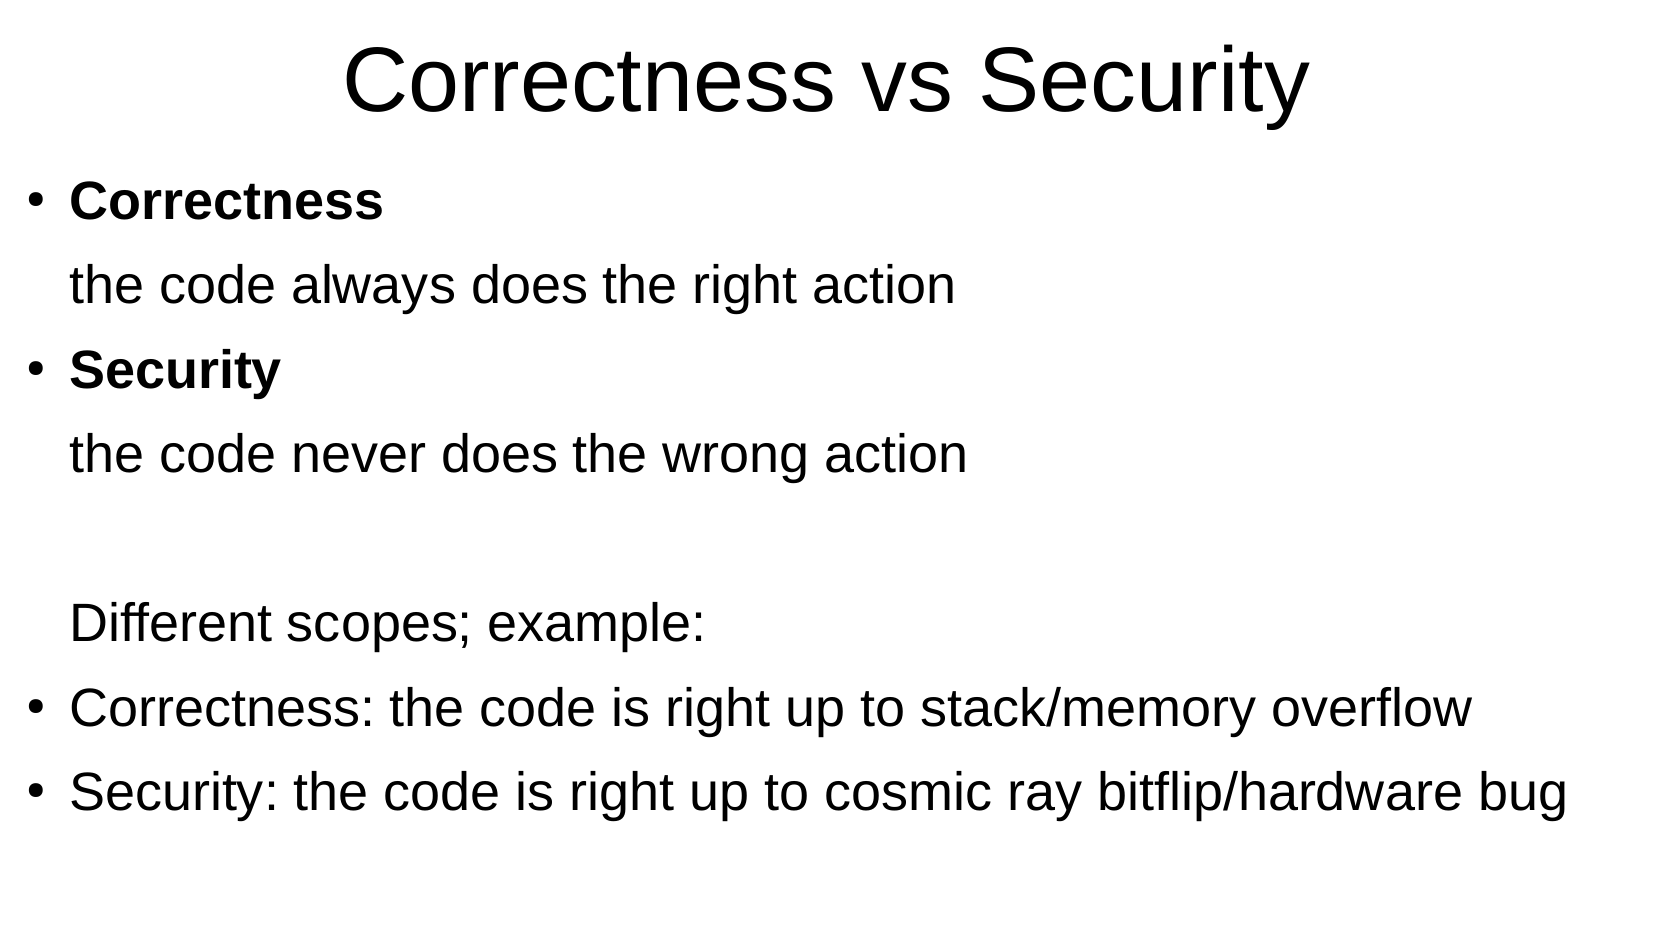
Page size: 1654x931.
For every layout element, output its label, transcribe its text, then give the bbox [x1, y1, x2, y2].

list Correctness the code always does the right action Security the code never does the wrong action Different scopes; example: Correctness: the code is right up to stack/memory overflow Security: the code is right up to cosmic ray bitflip/hardware bug [11, 170, 1583, 883]
title Correctness vs Security [82, 1, 1571, 157]
